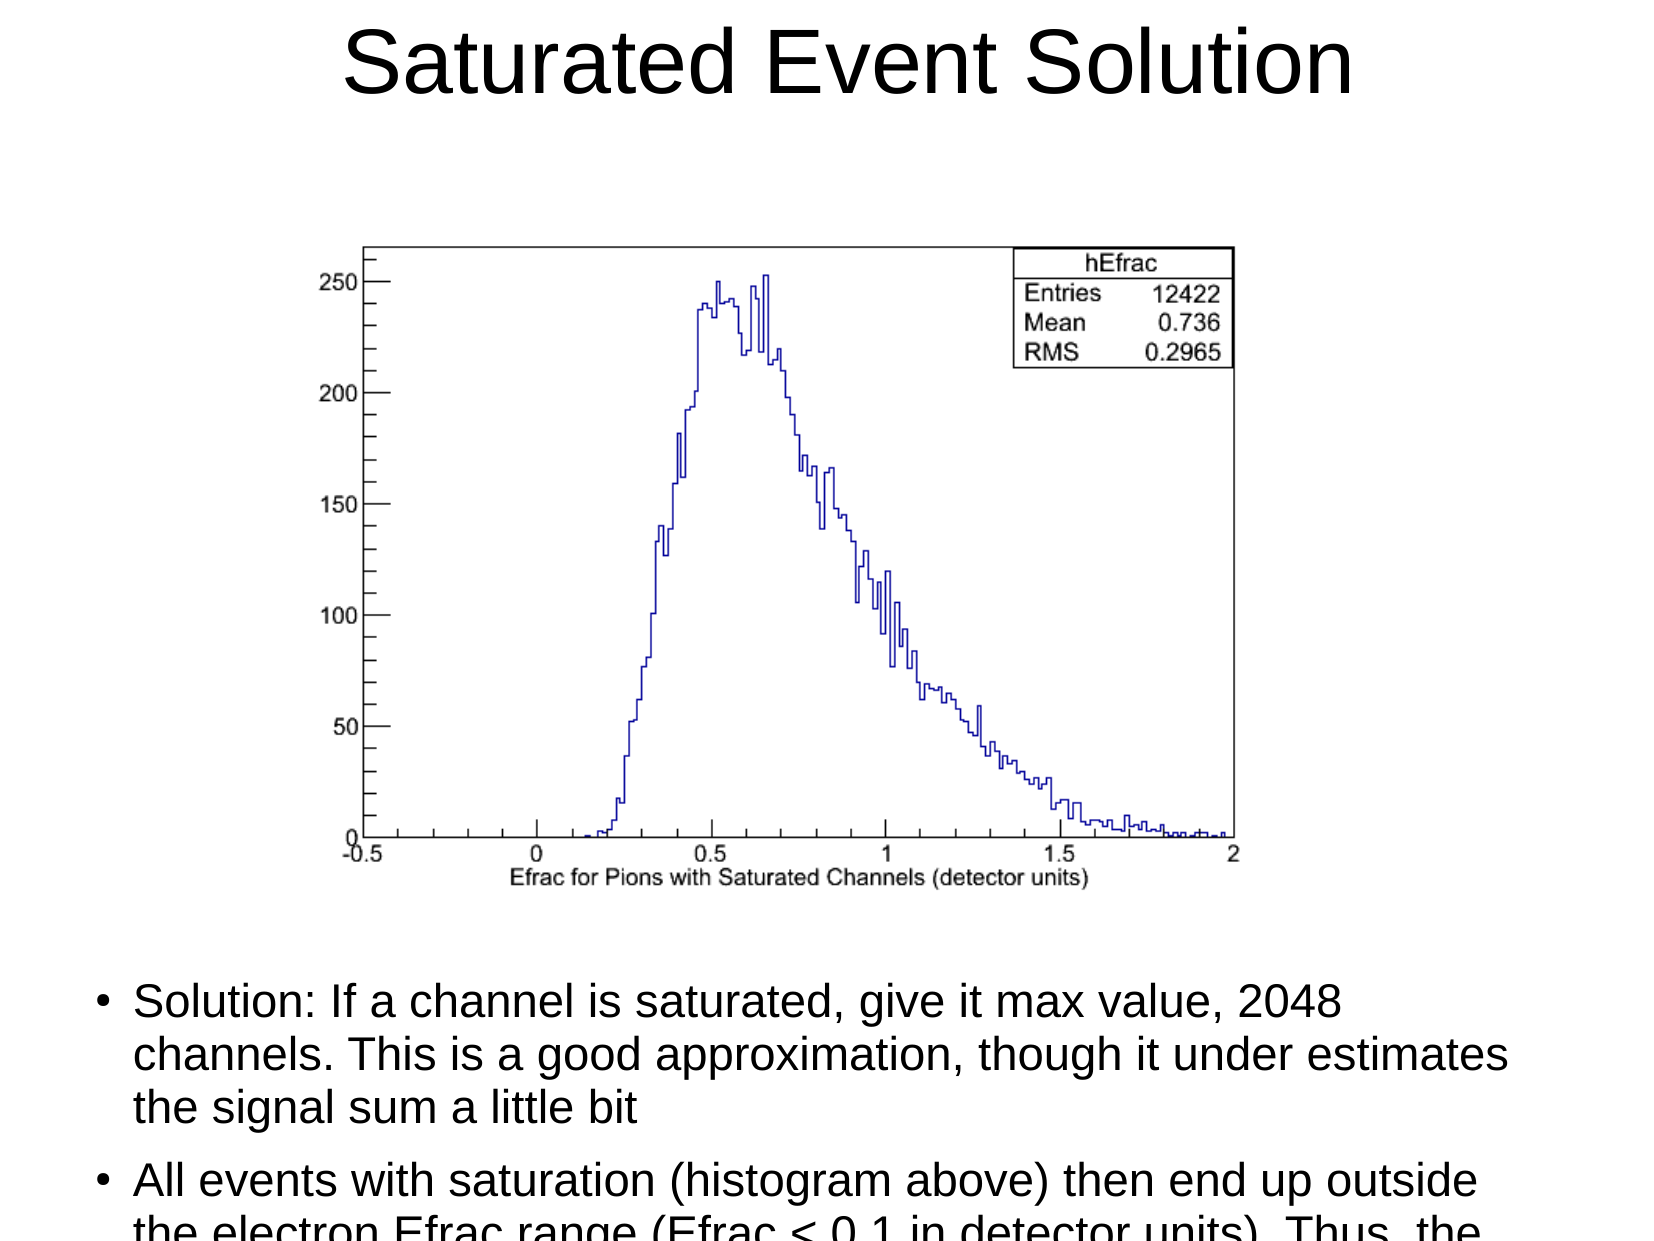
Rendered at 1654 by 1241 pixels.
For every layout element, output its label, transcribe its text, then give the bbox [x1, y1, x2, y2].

list Solution: If a channel is saturated, give it max value, 2048 channels. This is a good approximation, though it under estimates the signal sum a little bit All events with saturation (histogram above) then end up outside the electron Efrac range (Efrac < 0.1 in detector units). Thus, the slightly under estimated signal sum doesn't really matter in the end [82, 975, 1538, 1241]
picture [255, 173, 1343, 912]
title Saturated Event Solution [105, 0, 1594, 166]
